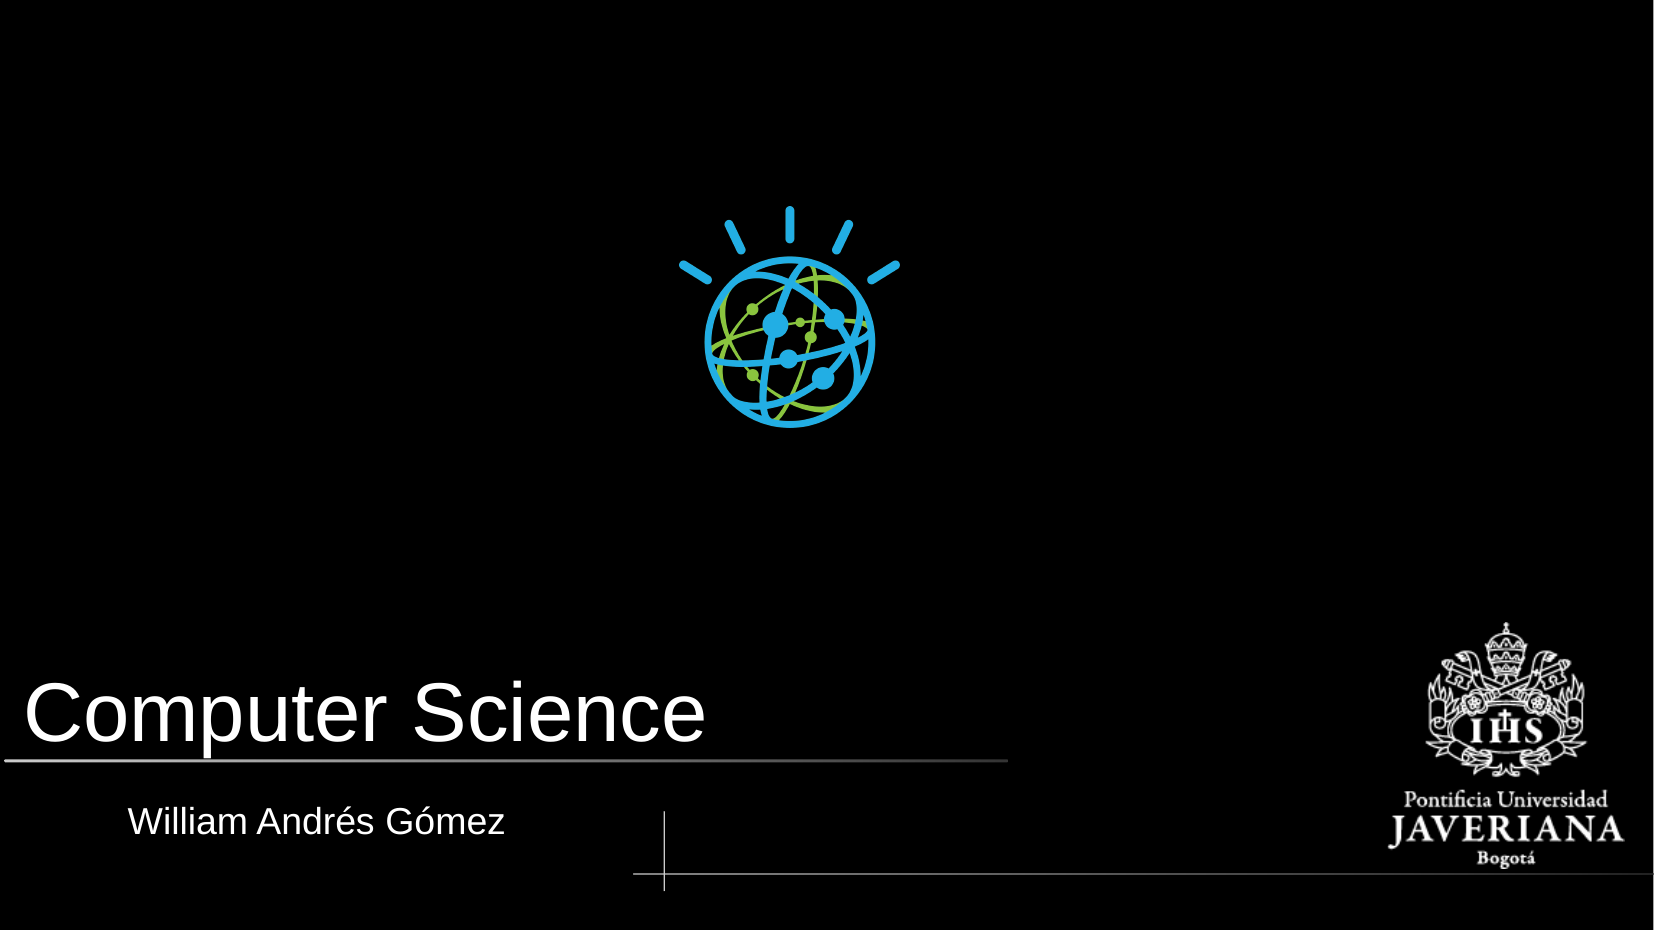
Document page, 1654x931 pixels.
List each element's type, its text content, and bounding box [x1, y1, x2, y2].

text_box William Andrés Gómez [112, 793, 522, 893]
picture [679, 206, 900, 428]
picture [1387, 622, 1625, 869]
title Computer Science [23, 665, 1387, 760]
